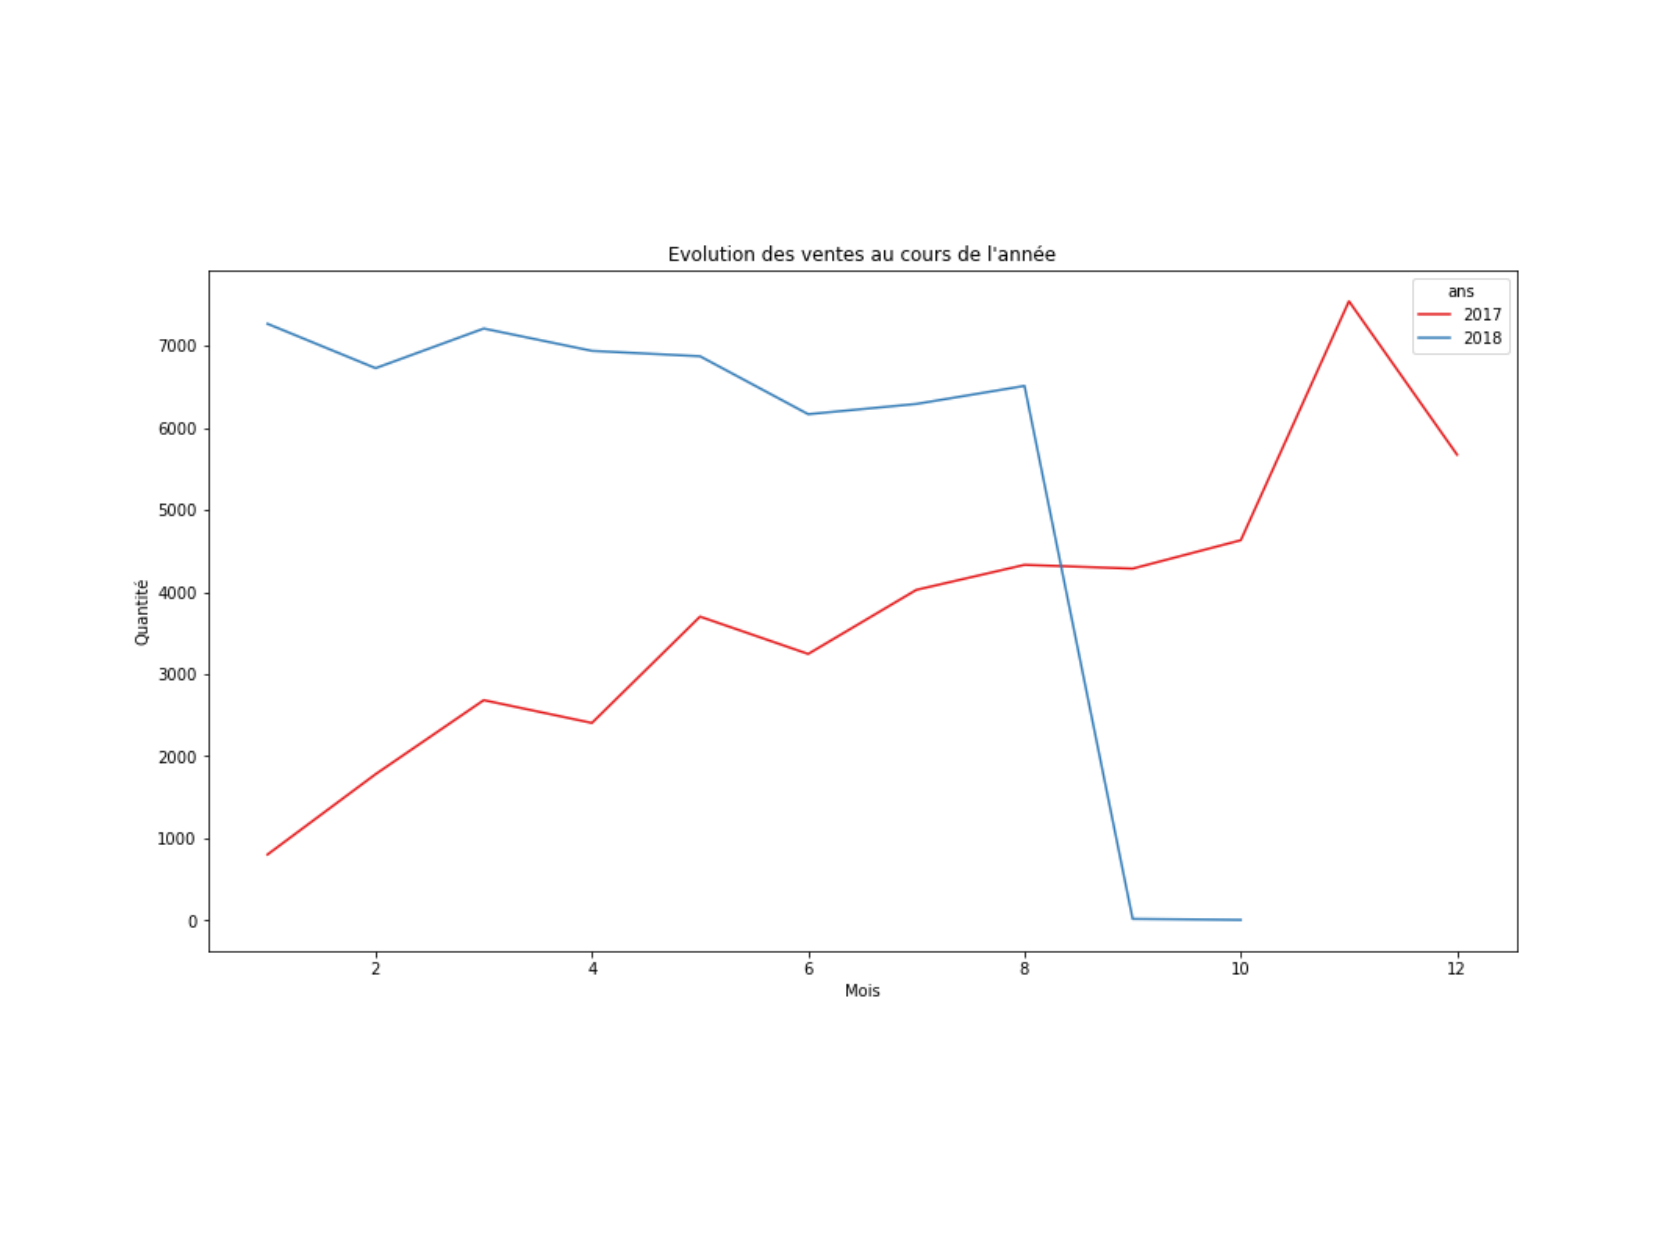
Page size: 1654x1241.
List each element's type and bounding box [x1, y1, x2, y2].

picture [104, 230, 1558, 1014]
